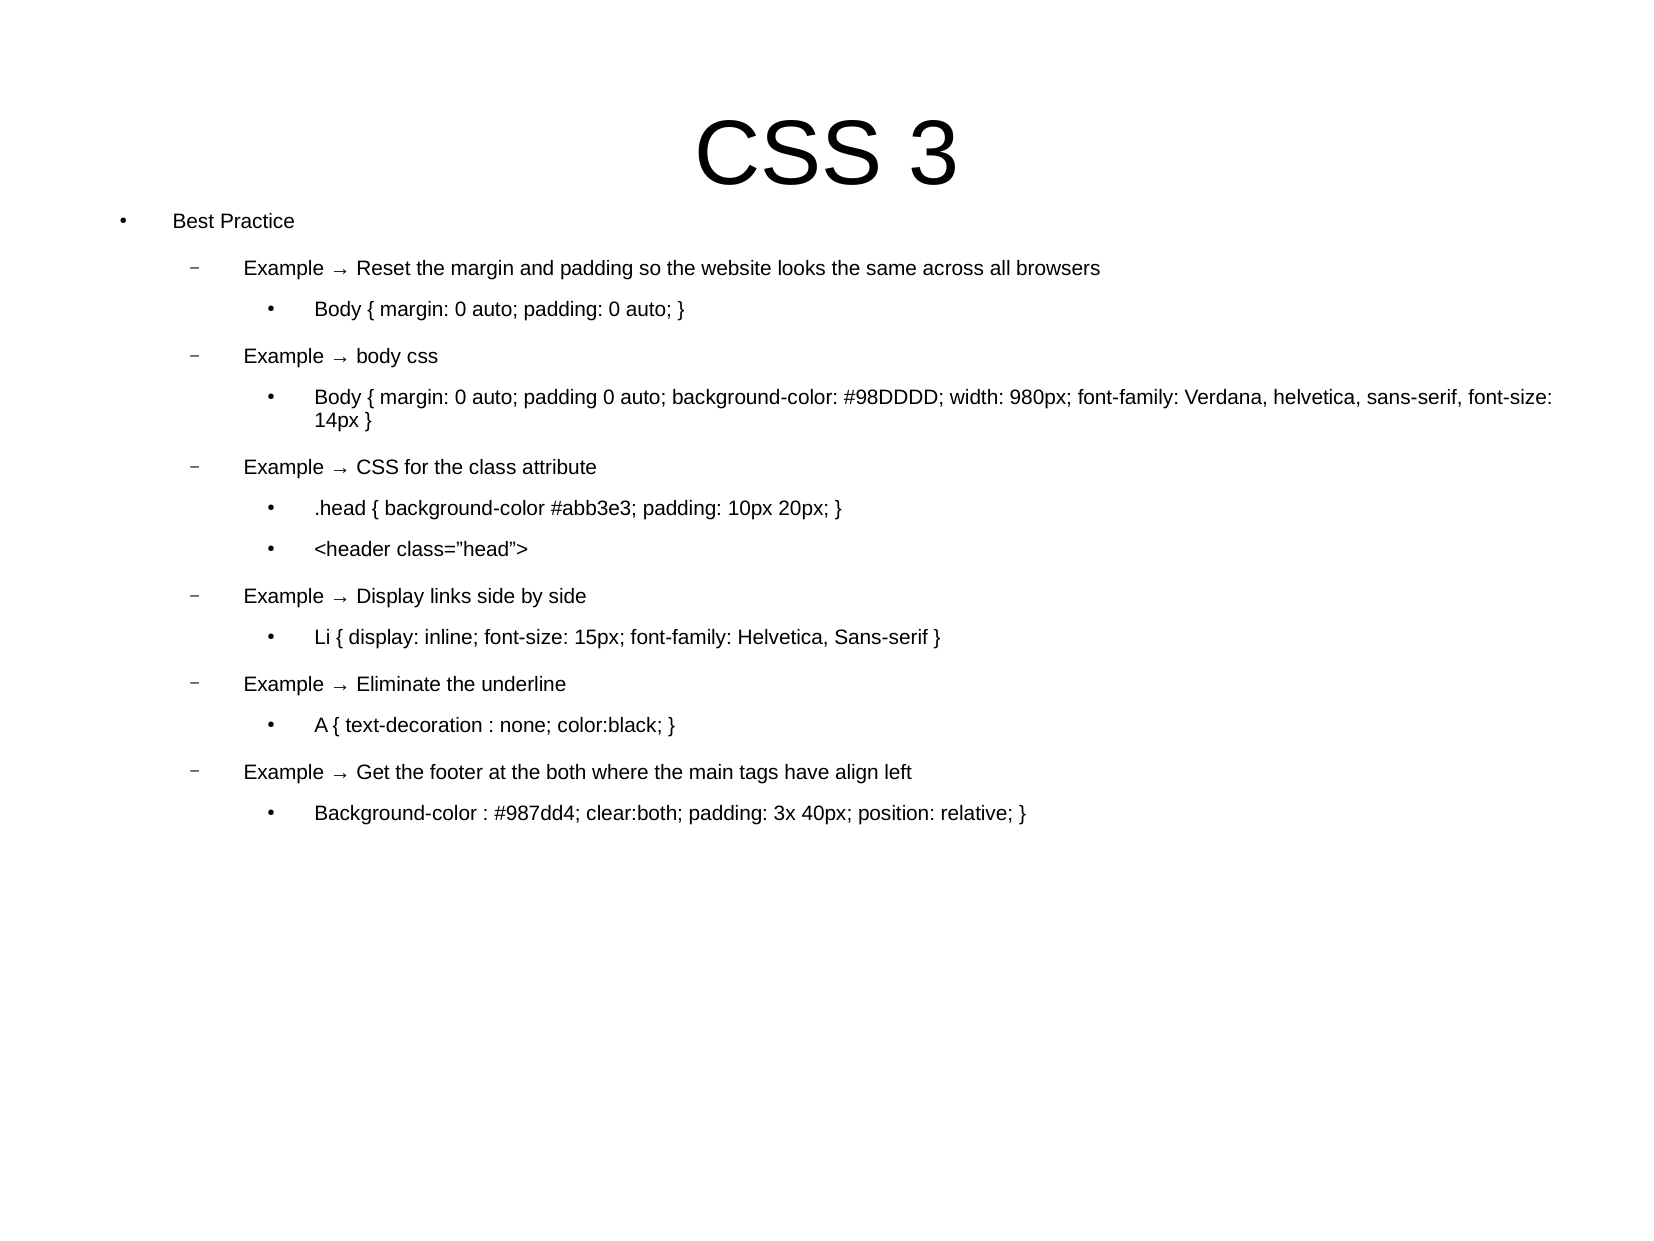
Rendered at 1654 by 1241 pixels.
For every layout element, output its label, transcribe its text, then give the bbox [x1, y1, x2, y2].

title CSS 3 [82, 49, 1571, 257]
list Best Practice Example → Reset the margin and padding so the website looks the same across all browsers Body { margin: 0 auto; padding: 0 auto; } Example → body css Body { margin: 0 auto; padding 0 auto; background-color: #98DDDD; width: 980px; font-family: Verdana, helvetica, sans-serif, font-size: 14px } Example → CSS for the class attribute .head { background-color #abb3e3; padding: 10px 20px; } <header class=”head”> Example → Display links side by side Li { display: inline; font-size: 15px; font-family: Helvetica, Sans-serif } Example → Eliminate the underline A { text-decoration : none; color:black; } Example → Get the footer at the both where the main tags have align left Background-color : #987dd4; clear:both; padding: 3x 40px; position: relative; } [101, 210, 1591, 1201]
